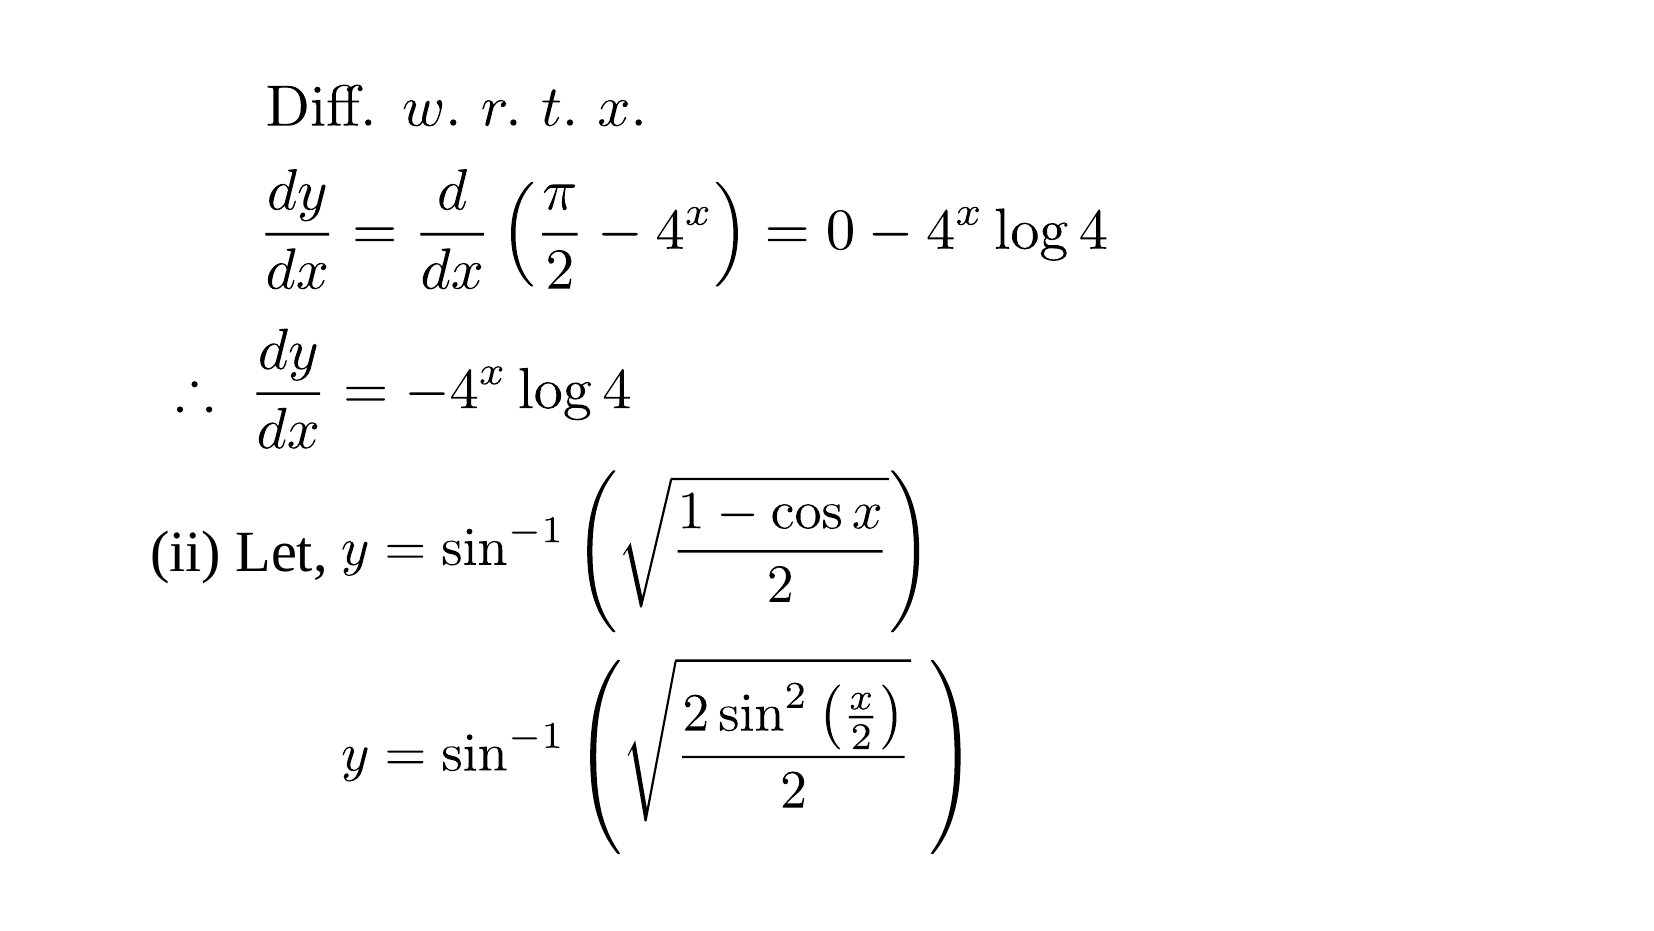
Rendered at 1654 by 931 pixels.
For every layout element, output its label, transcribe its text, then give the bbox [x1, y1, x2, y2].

text_box [265, 169, 1107, 290]
text_box [342, 659, 961, 855]
text_box [342, 470, 920, 633]
text_box [176, 328, 630, 449]
text_box [267, 84, 642, 127]
title (ii) Let, [47, 37, 1607, 886]
